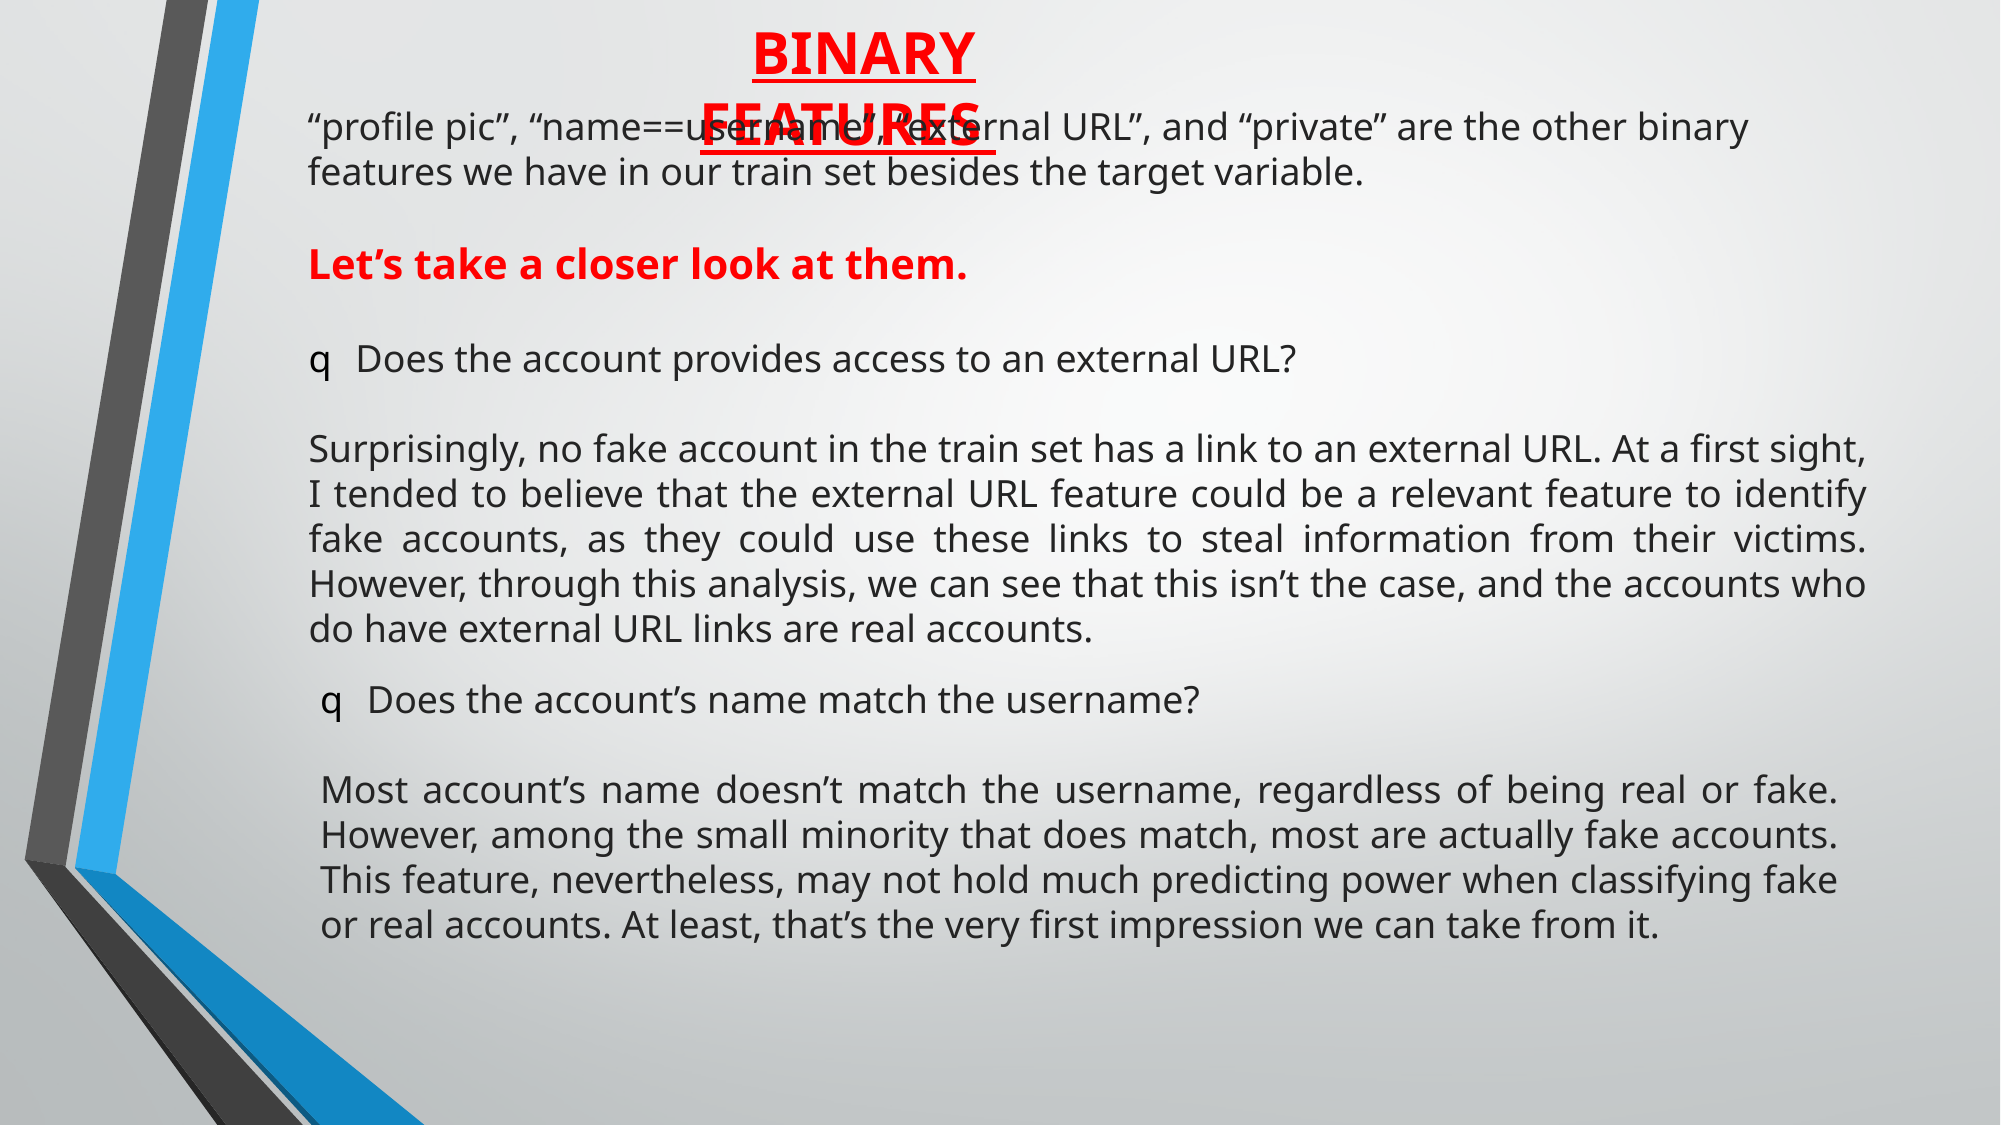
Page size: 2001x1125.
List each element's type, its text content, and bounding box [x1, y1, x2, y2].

text_box Does the account’s name match the username? Most account’s name doesn’t match the username, regardless of being real or fake. However, among the small minority that does match, most are actually fake accounts. This feature, nevertheless, may not hold much predicting power when classifying fake or real accounts. At least, that’s the very first impression we can take from it. [305, 668, 1883, 1048]
text_box “profile pic”, “name==username”, “external URL”, and “private” are the other binary features we have in our train set besides the target variable. Let’s take a closer look at them. [292, 95, 1883, 462]
text_box BINARY FEATURES [684, 0, 1278, 95]
text_box Does the account provides access to an external URL? Surprisingly, no fake account in the train set has a link to an external URL. At a first sight, I tended to believe that the external URL feature could be a relevant feature to identify fake accounts, as they could use these links to steal information from their victims. However, through this analysis, we can see that this isn’t the case, and the accounts who do have external URL links are real accounts. [293, 327, 1884, 707]
